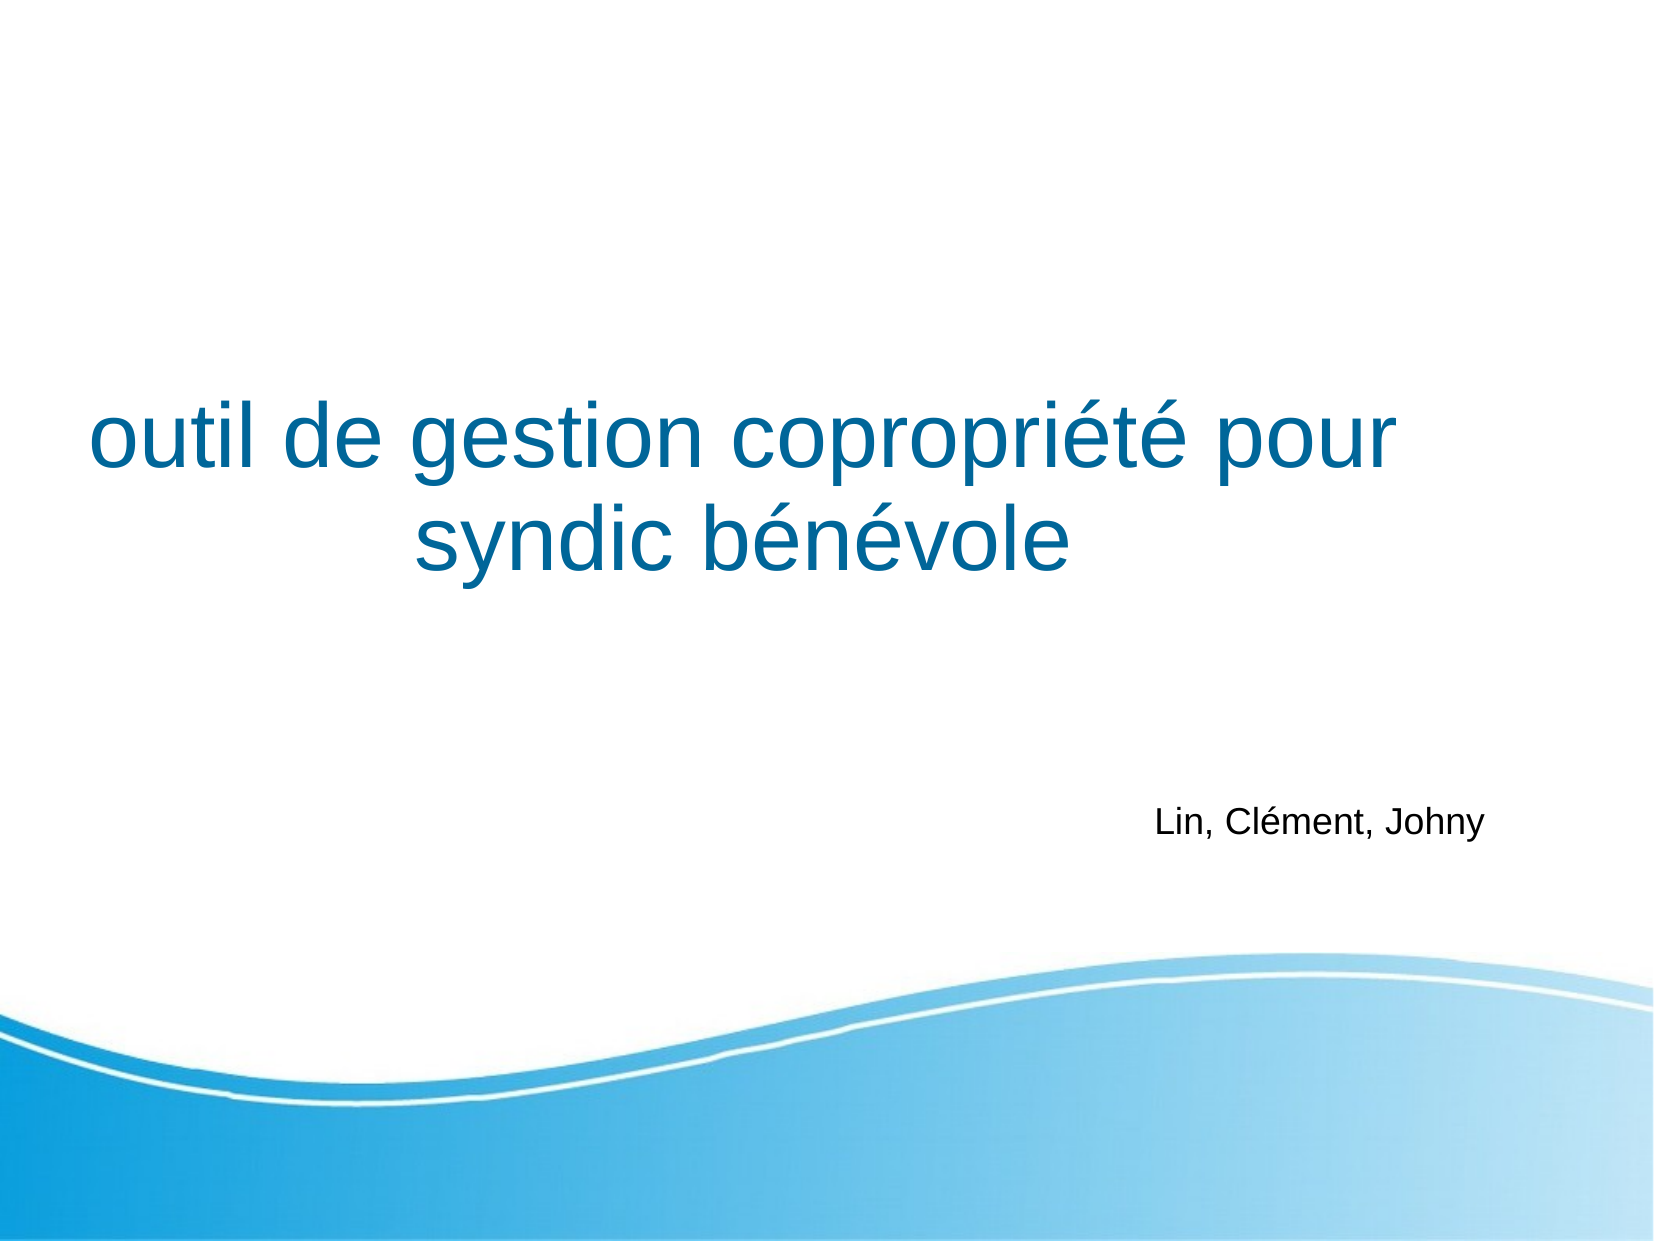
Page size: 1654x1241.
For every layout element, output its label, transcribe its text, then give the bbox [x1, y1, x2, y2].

title outil de gestion copropriété pour syndic bénévole [0, 384, 1489, 592]
picture [0, 952, 1654, 1241]
text_box Lin, Clément, Johny [1139, 793, 1501, 851]
